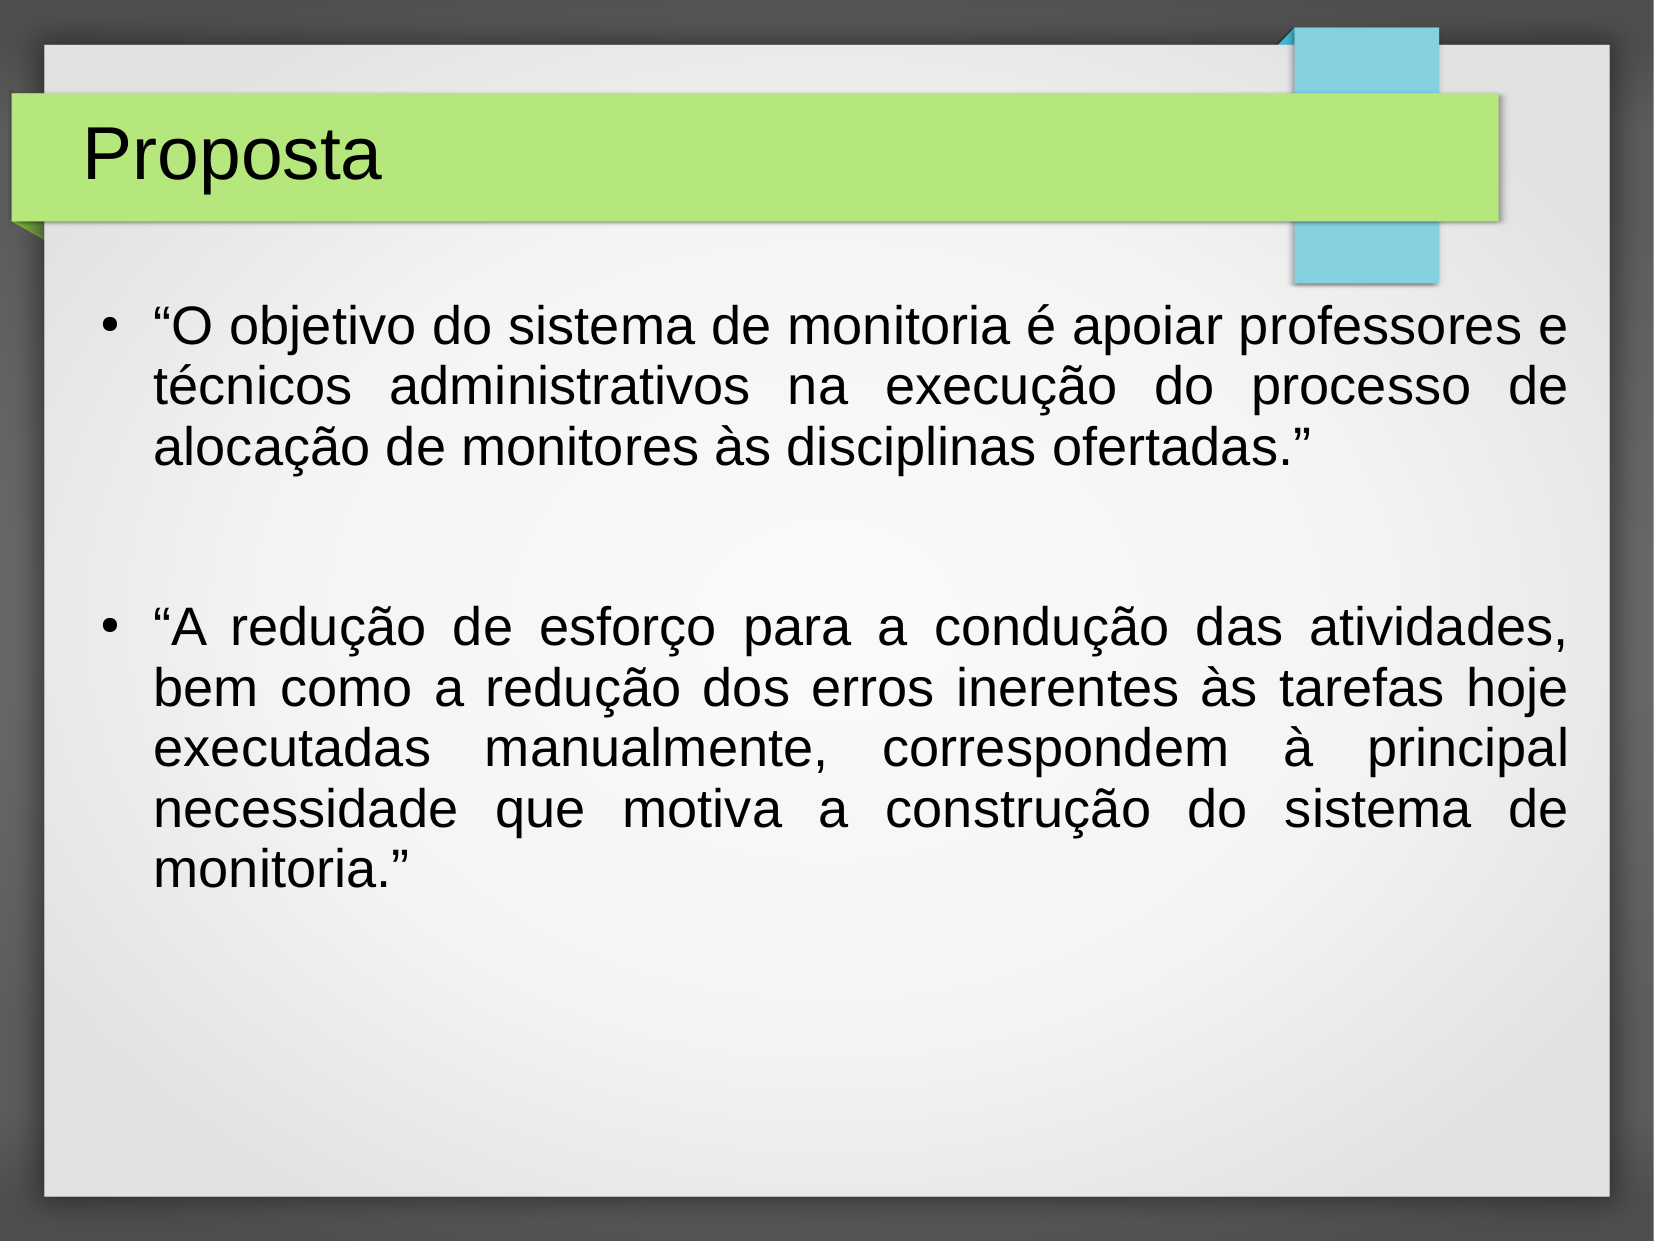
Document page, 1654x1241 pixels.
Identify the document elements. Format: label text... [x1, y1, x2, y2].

title Proposta [82, 94, 1264, 213]
picture [0, 0, 1654, 1241]
list “O objetivo do sistema de monitoria é apoiar professores e técnicos administrativos na execução do processo de alocação de monitores às disciplinas ofertadas.” “A redução de esforço para a condução das atividades, bem como a redução dos erros inerentes às tarefas hoje executadas manualmente, correspondem à principal necessidade que motiva a construção do sistema de monitoria.” [82, 295, 1571, 1015]
